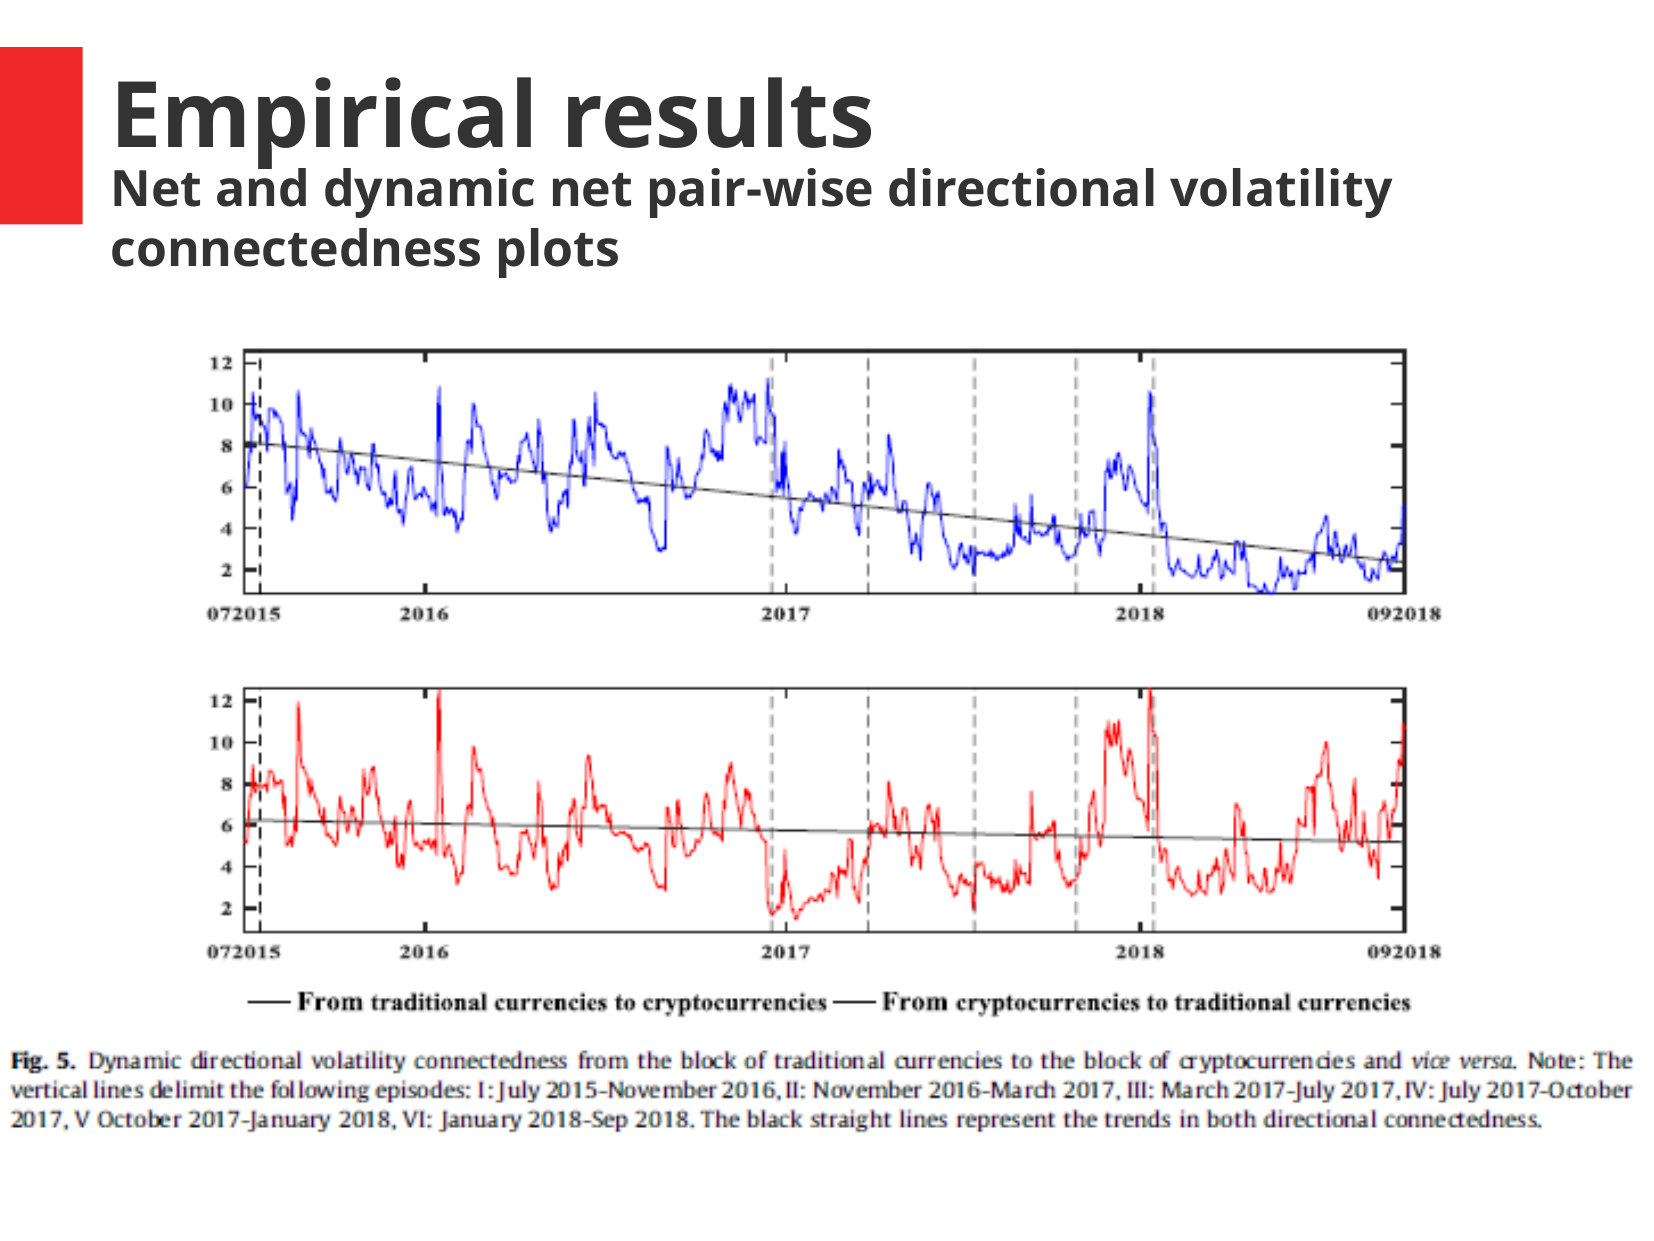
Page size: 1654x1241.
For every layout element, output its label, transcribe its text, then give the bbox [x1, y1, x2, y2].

text_box Empirical results [95, 48, 1642, 148]
picture [0, 338, 1642, 1146]
text_box Net and dynamic net pair-wise directional volatility connectedness plots [95, 148, 1654, 286]
